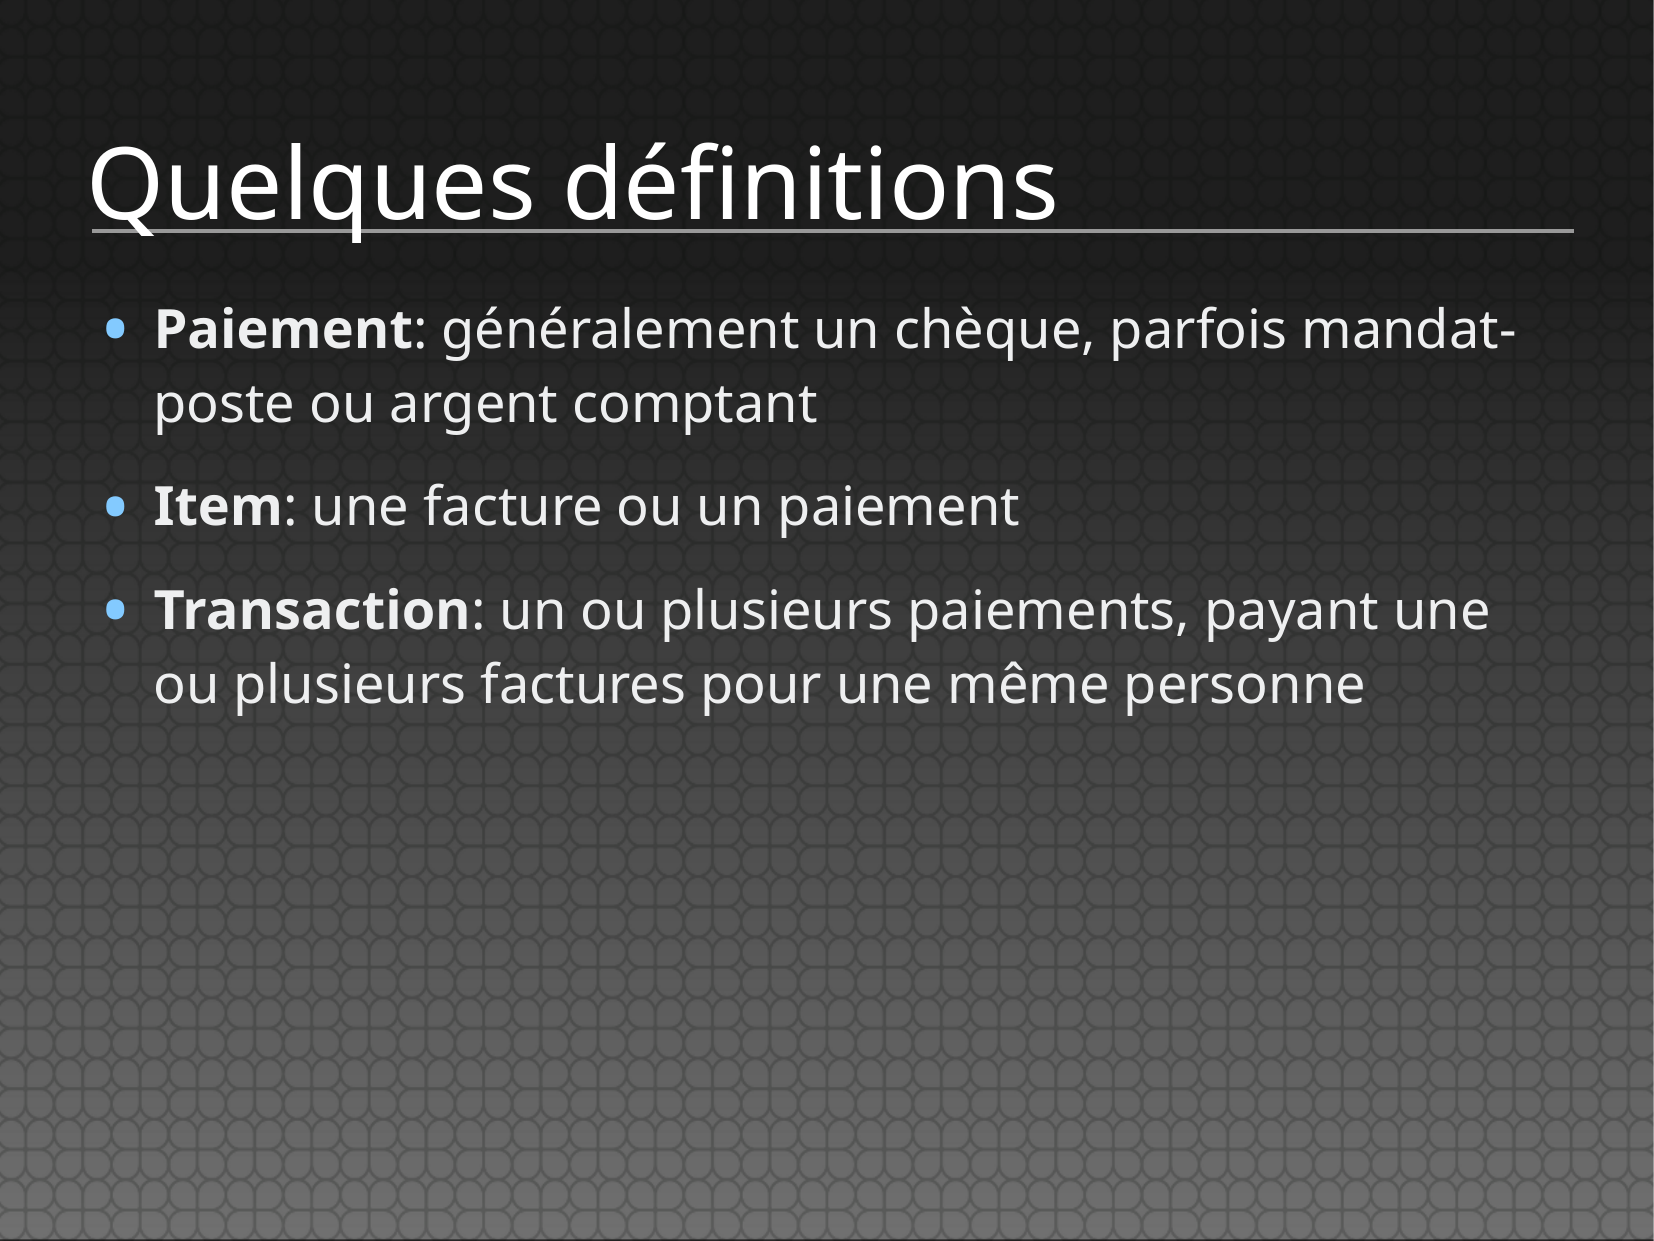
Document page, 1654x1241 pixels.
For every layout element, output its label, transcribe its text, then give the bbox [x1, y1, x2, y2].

title Quelques définitions [86, 112, 1576, 249]
picture [0, 0, 1654, 1241]
list Paiement: généralement un chèque, parfois mandat-poste ou argent comptant Item: une facture ou un paiement Transaction: un ou plusieurs paiements, payant une ou plusieurs factures pour une même personne [82, 290, 1571, 676]
